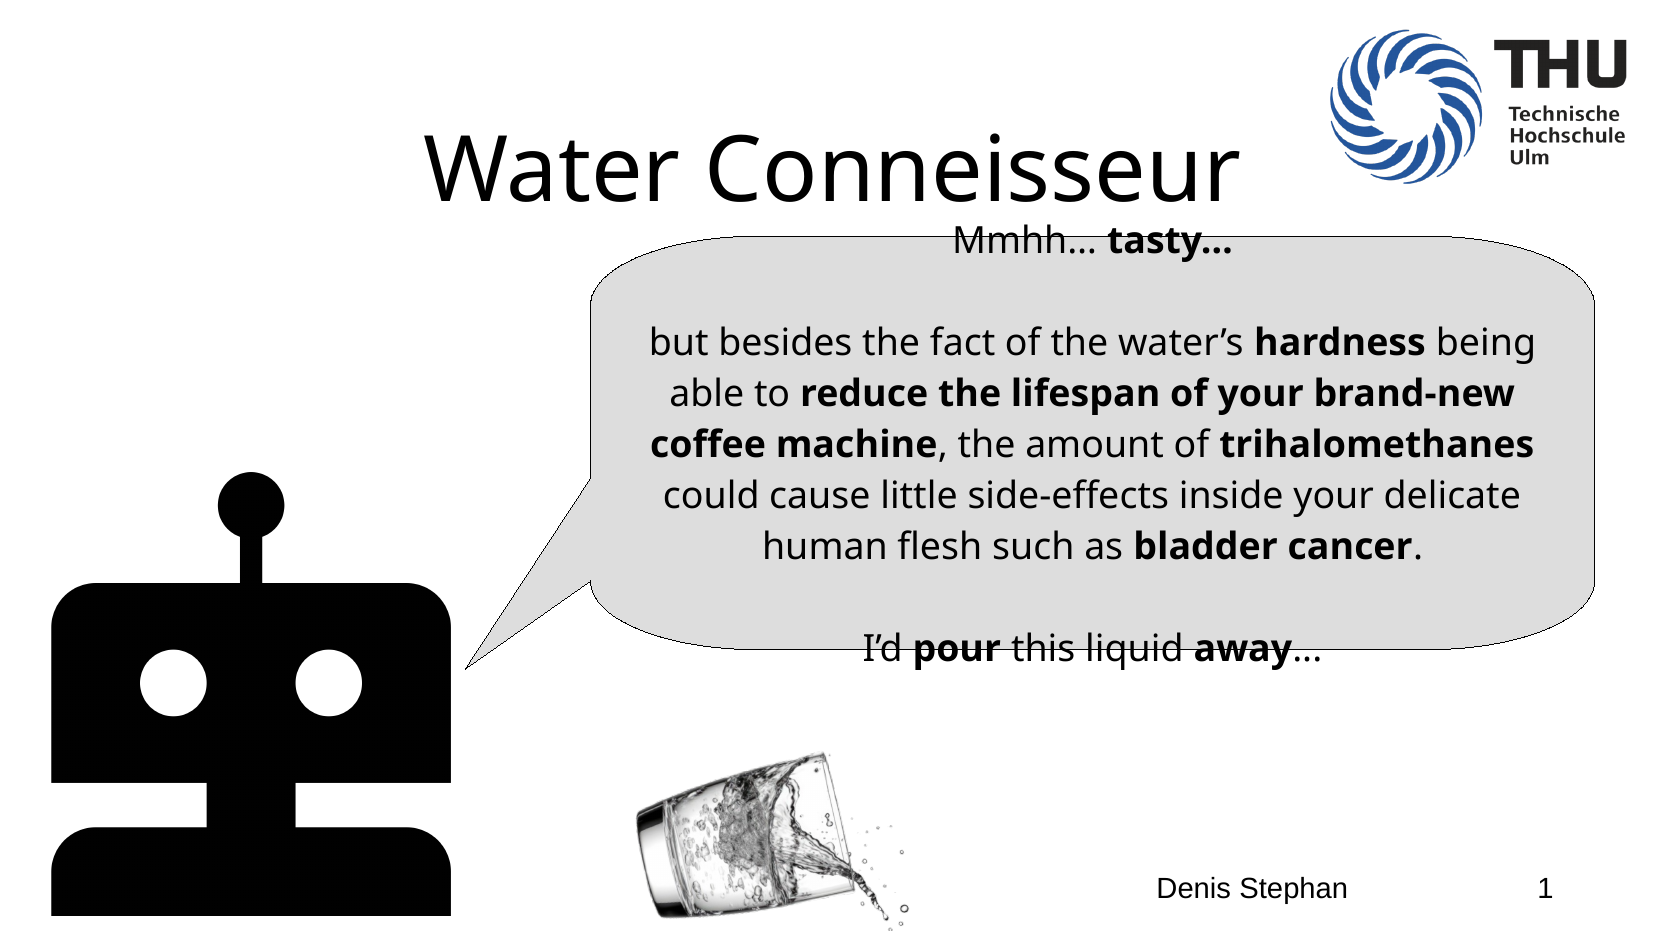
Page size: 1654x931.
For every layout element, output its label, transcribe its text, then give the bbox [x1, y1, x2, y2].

text_box Mmhh… tasty… but besides the fact of the water’s hardness being able to reduce the lifespan of your brand-new coffee machine, the amount of trihalomethanes could cause little side-effects inside your delicate human flesh such as bladder cancer. I’d pour this liquid away... [465, 236, 1595, 670]
picture [29, 472, 473, 916]
picture [1282, 0, 1654, 231]
text_box Denis Stephan 1 [1045, 844, 1654, 931]
picture [586, 650, 923, 931]
title Water Conneisseur [88, 88, 1577, 244]
